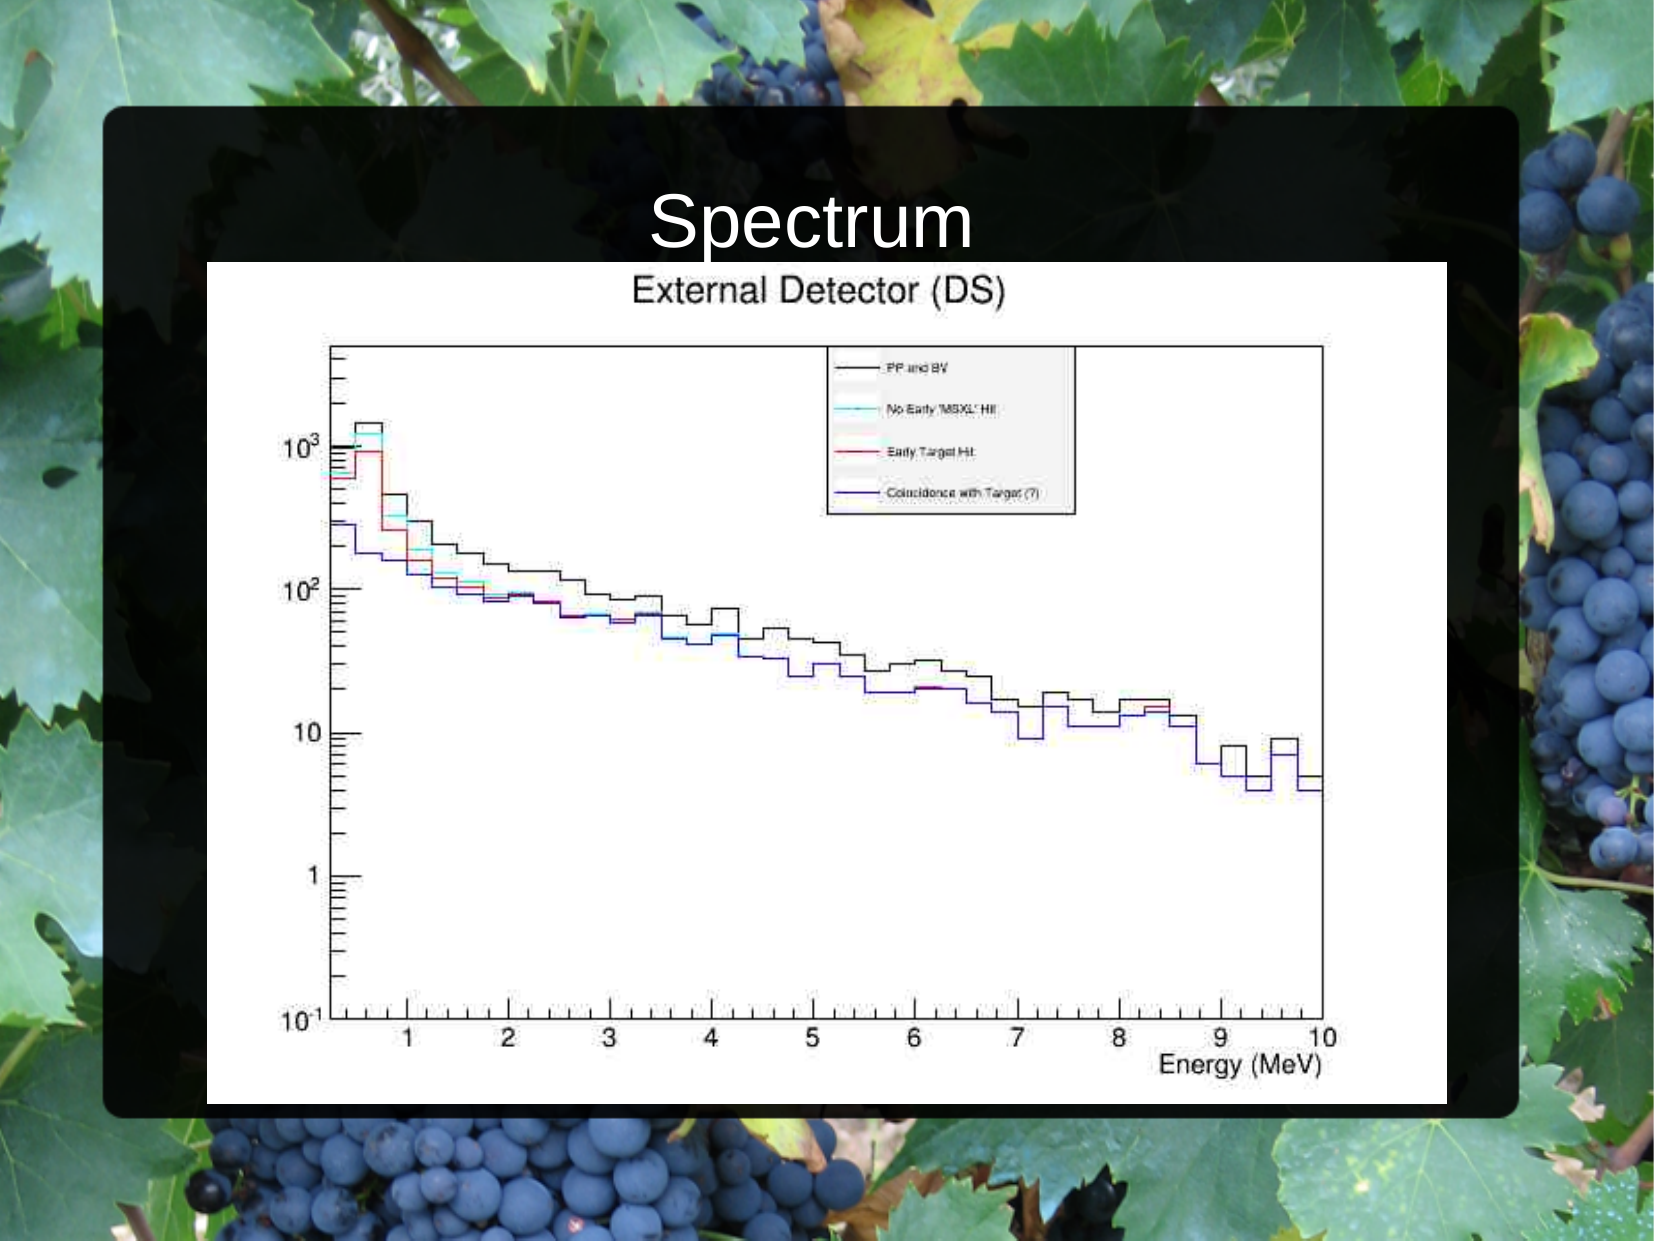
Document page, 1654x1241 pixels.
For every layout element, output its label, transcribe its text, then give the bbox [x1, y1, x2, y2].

title Spectrum [118, 117, 1506, 325]
picture [0, 0, 1654, 1241]
